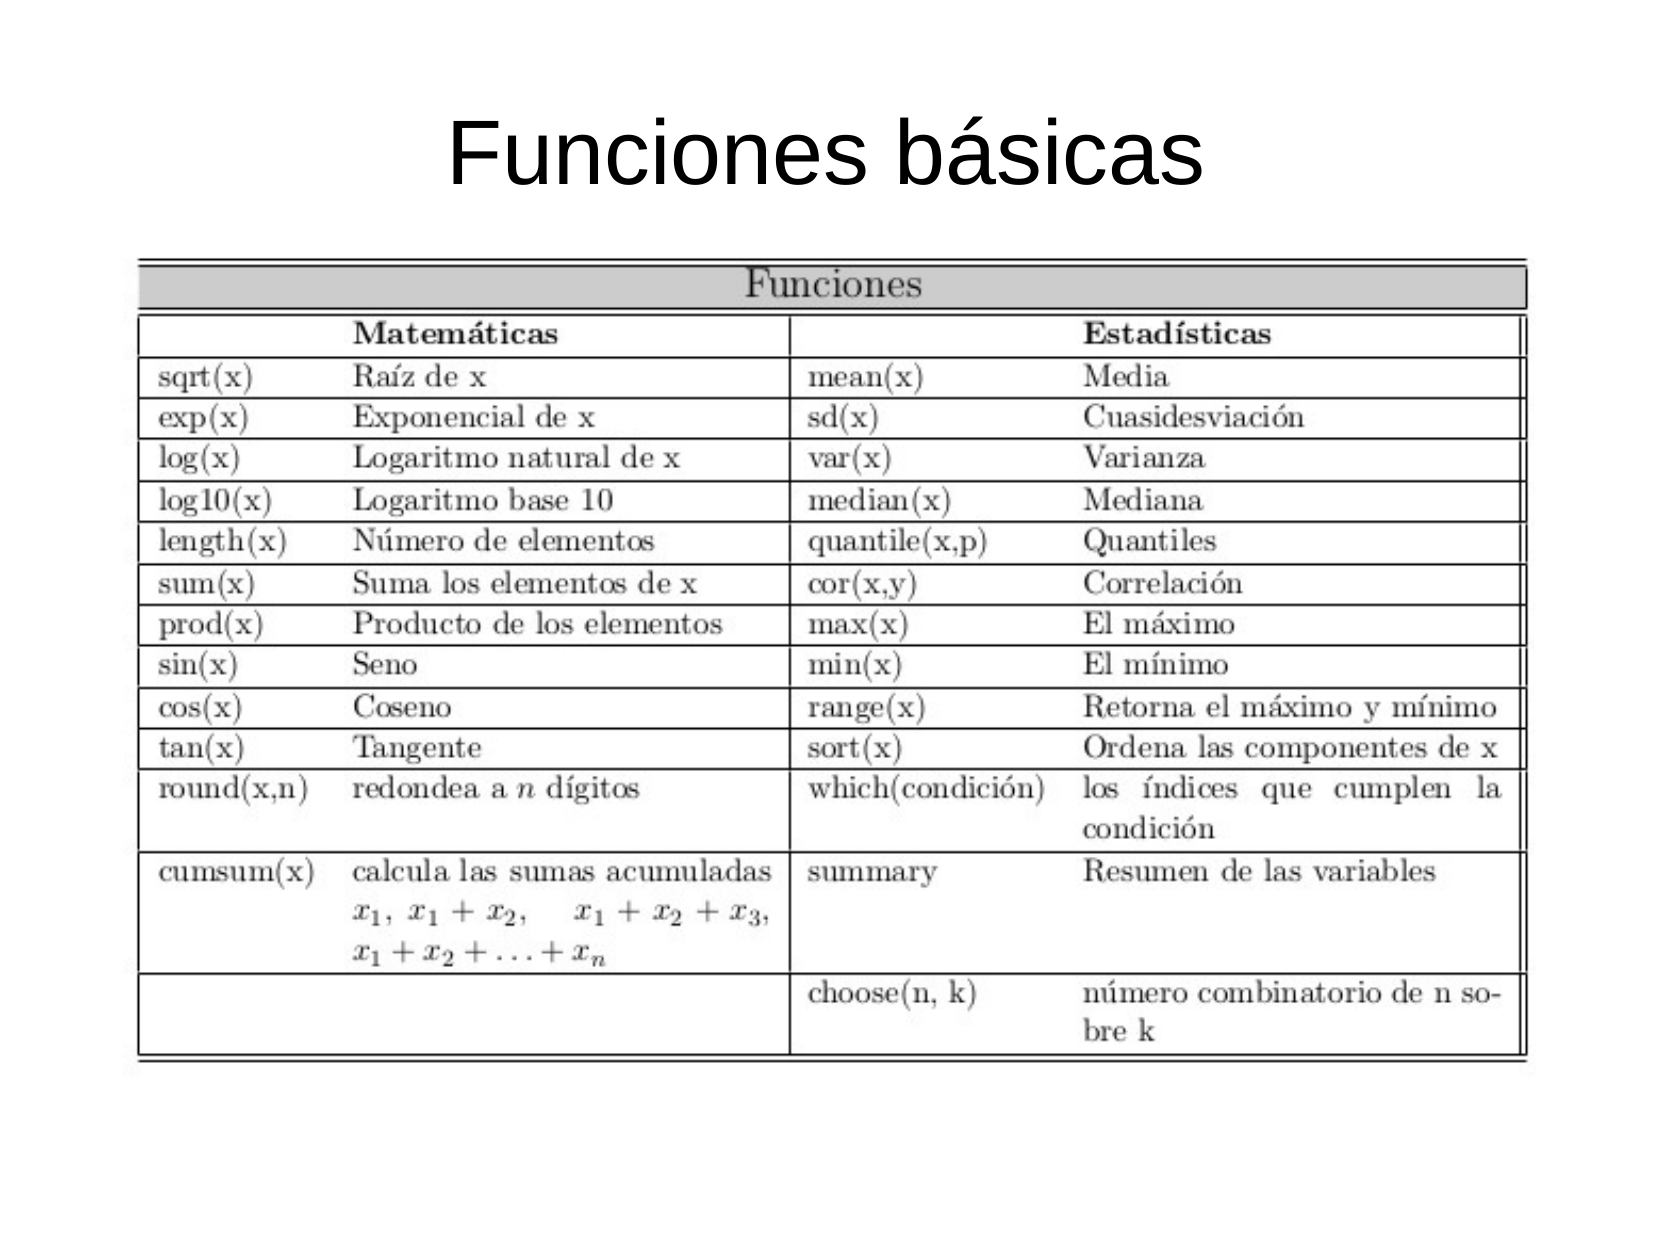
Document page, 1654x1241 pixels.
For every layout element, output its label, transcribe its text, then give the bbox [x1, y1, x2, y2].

picture [106, 242, 1541, 1099]
title Funciones básicas [82, 49, 1571, 257]
